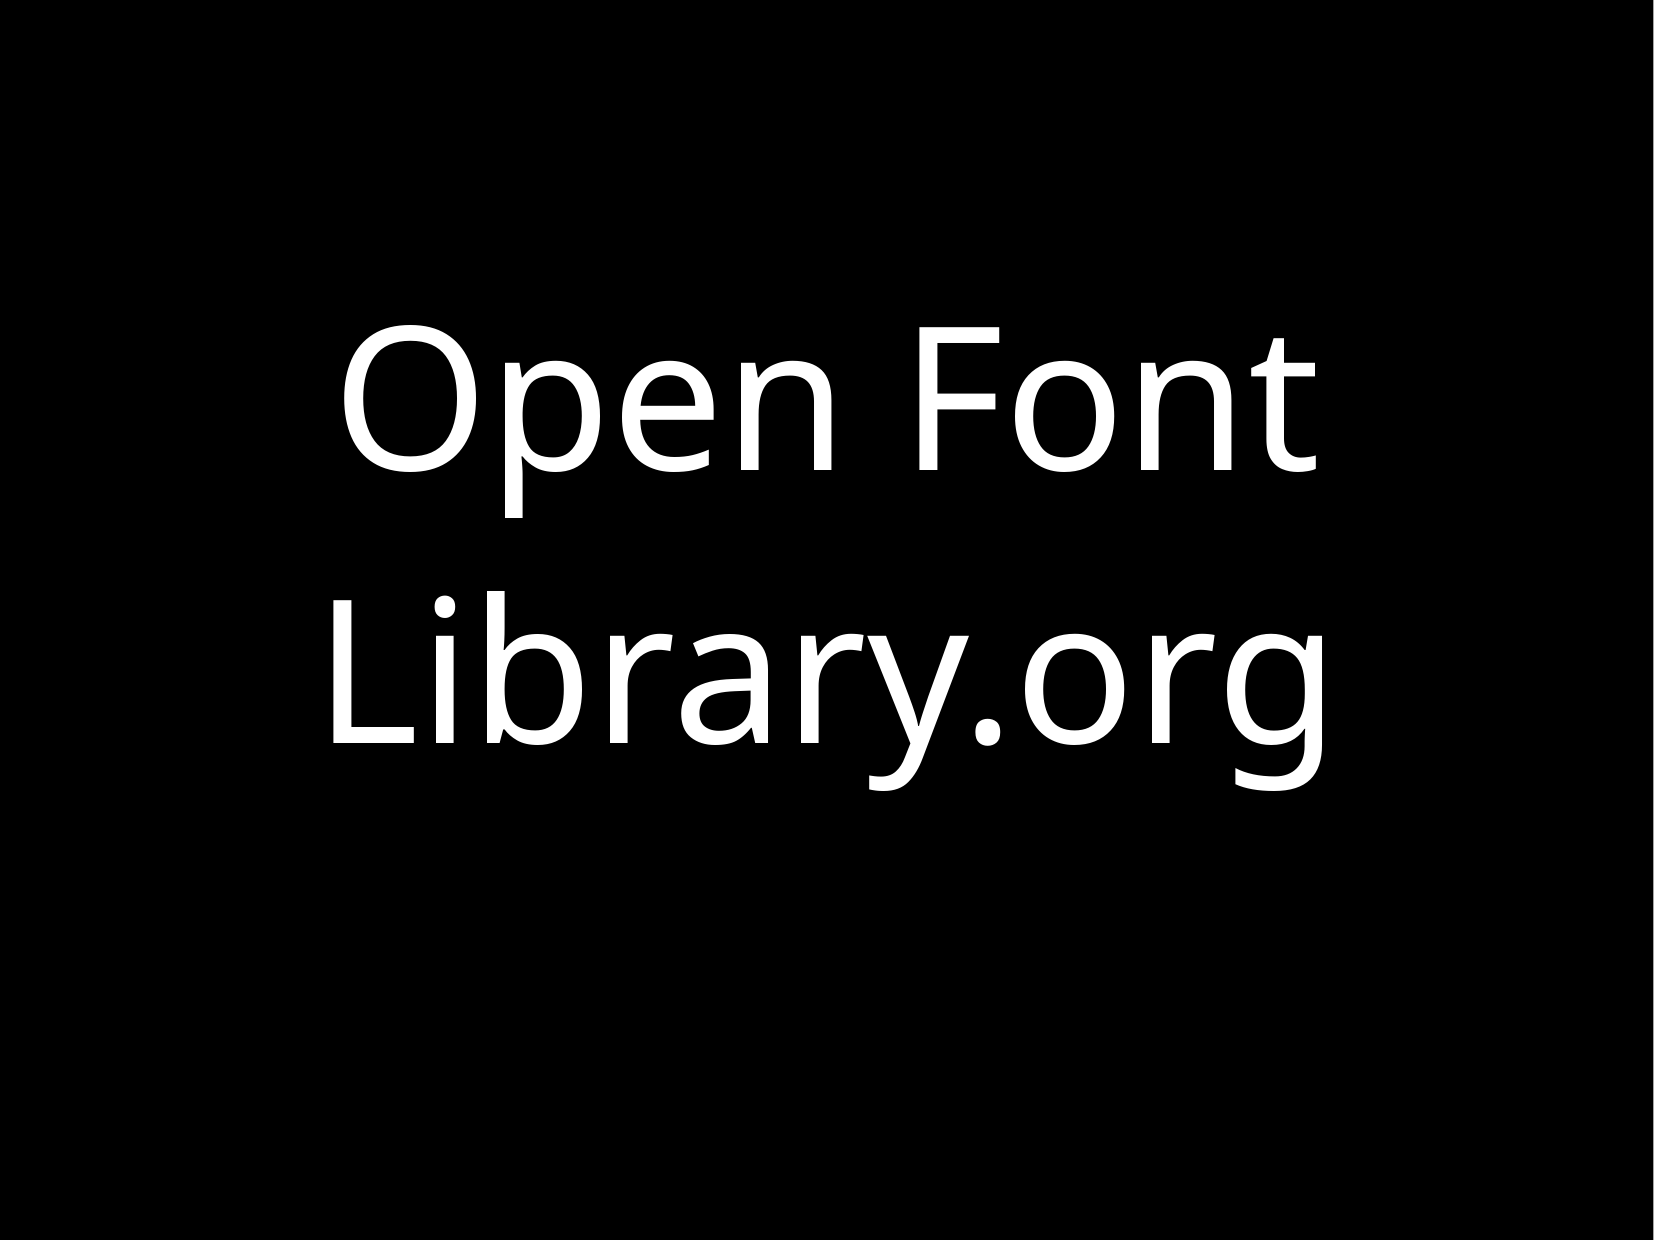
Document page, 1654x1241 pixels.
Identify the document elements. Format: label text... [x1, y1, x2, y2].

subtitle Open Font Library.org [82, 49, 1571, 1010]
